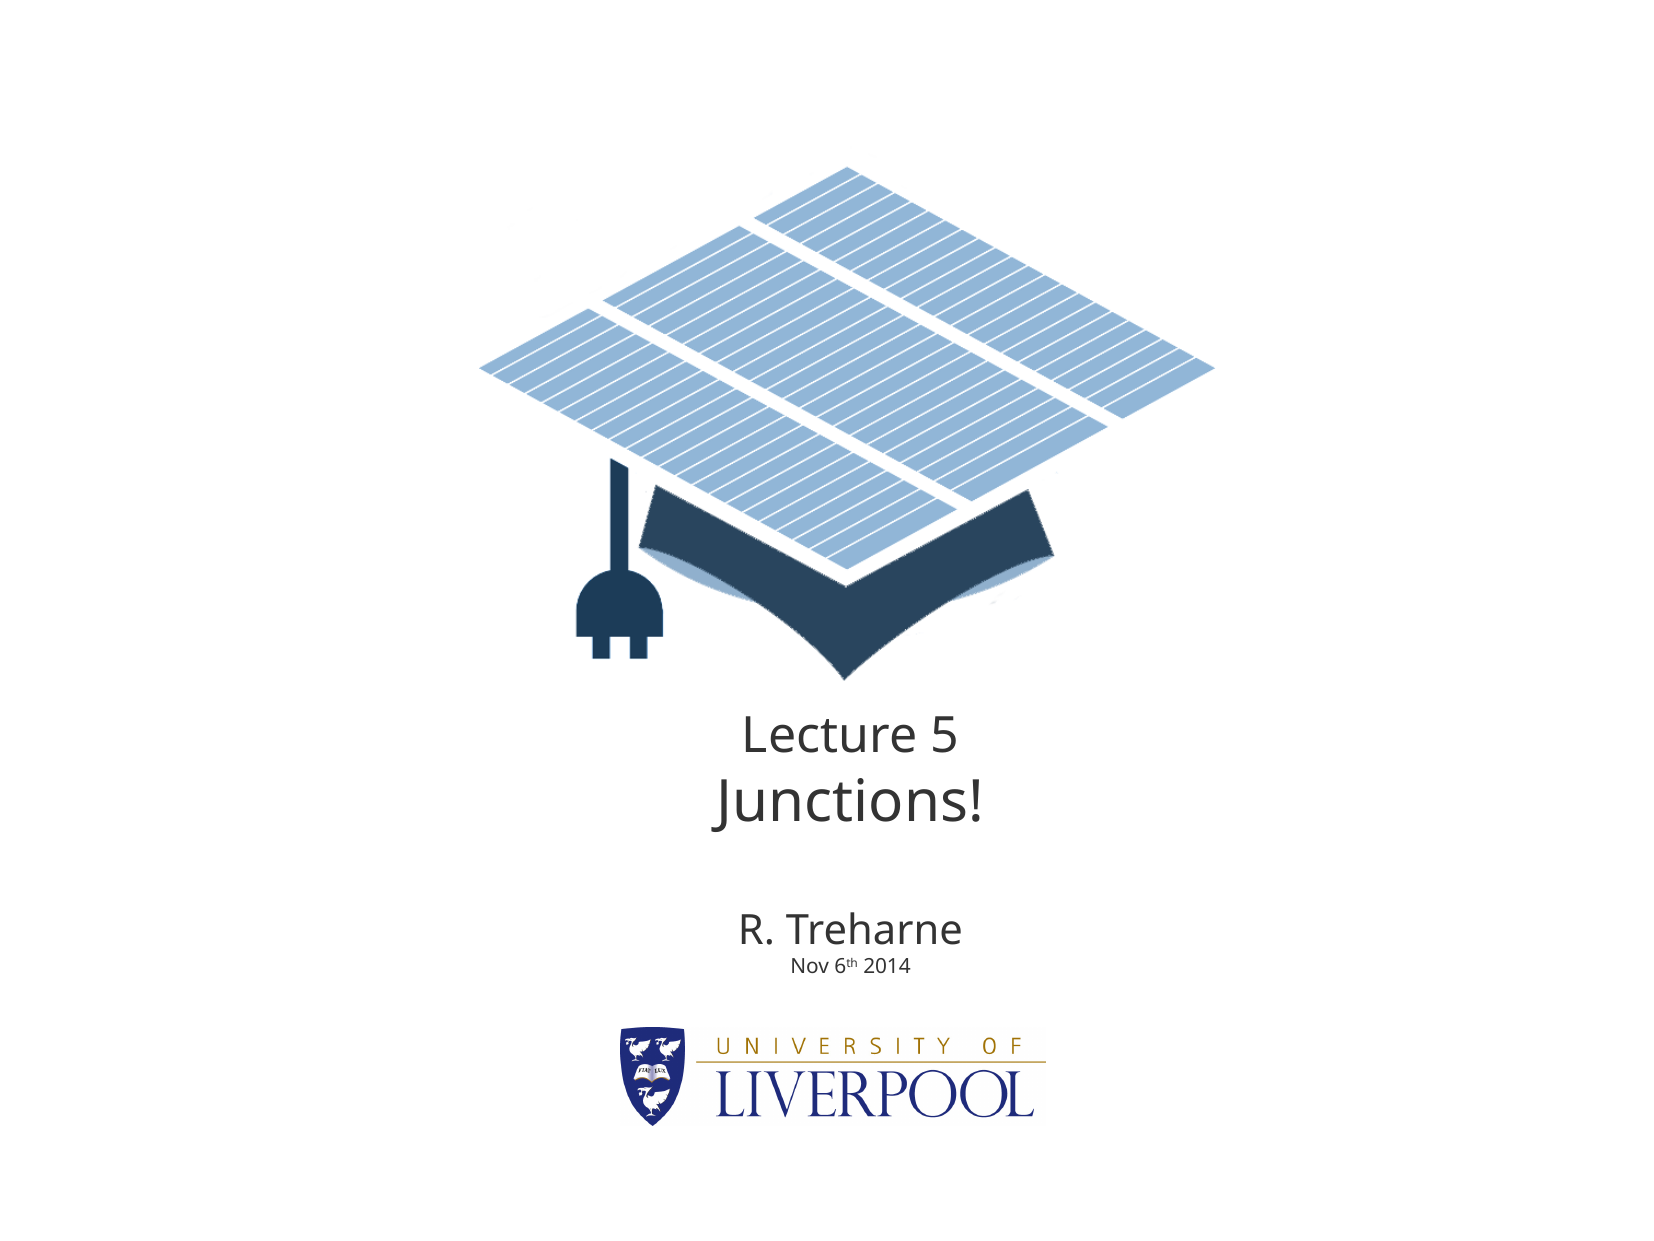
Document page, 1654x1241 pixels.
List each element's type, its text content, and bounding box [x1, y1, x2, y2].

picture [620, 1027, 1046, 1126]
picture [454, 41, 1229, 815]
text_box Lecture 5 Junctions! R. Treharne Nov 6th 2014 [614, 695, 1087, 1097]
